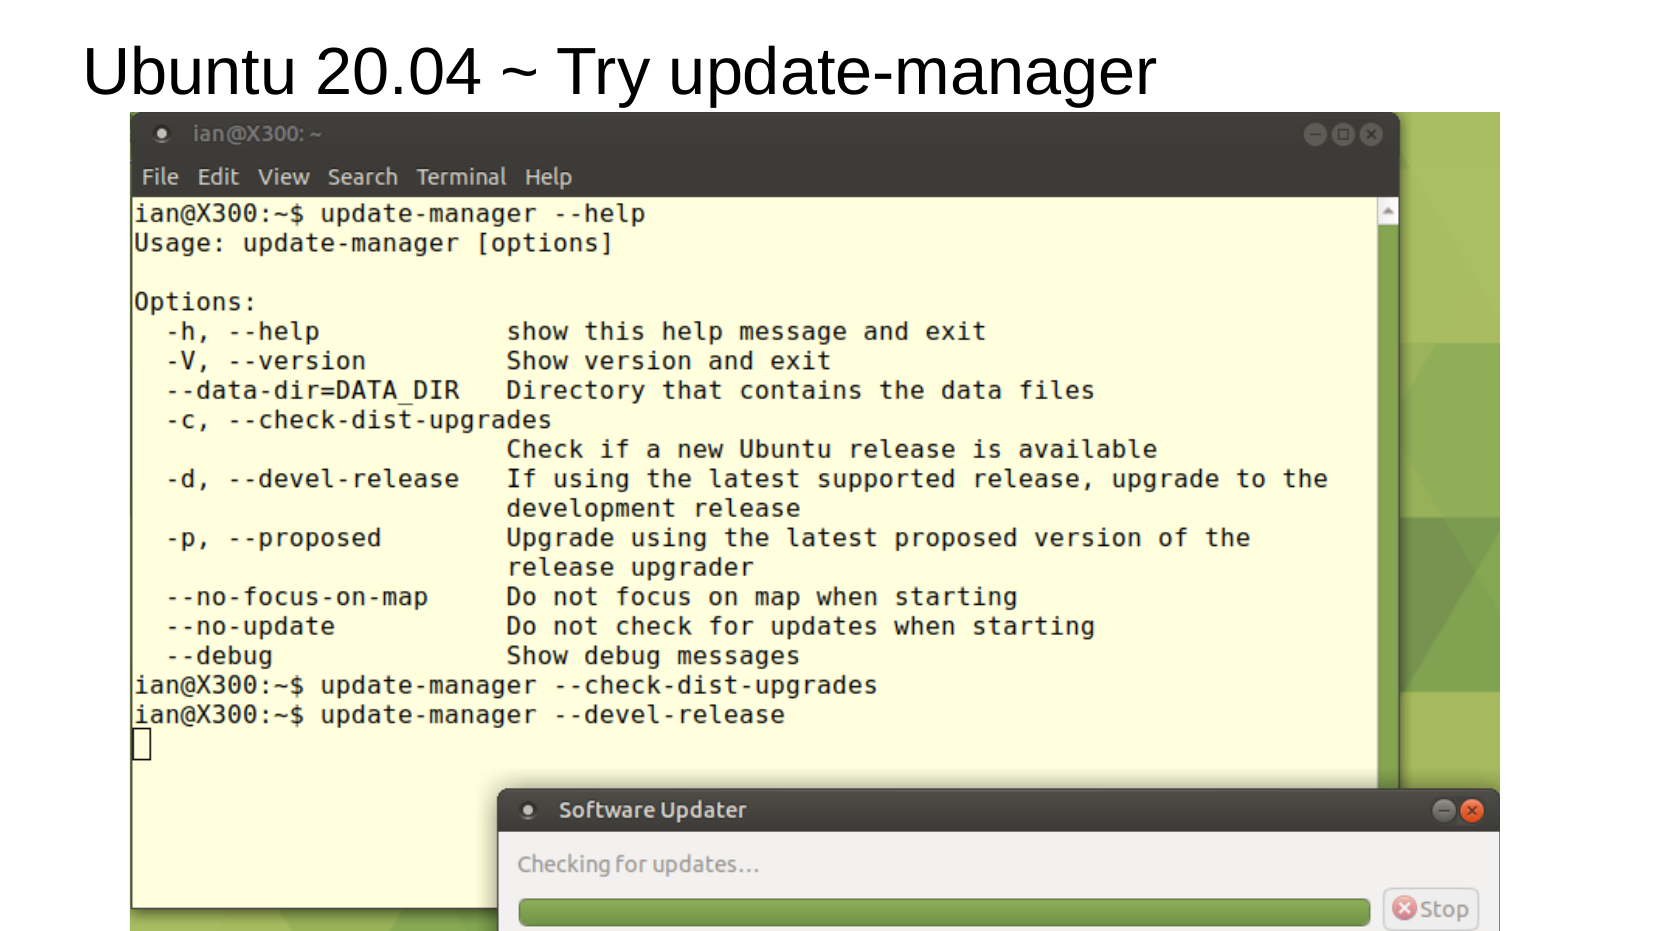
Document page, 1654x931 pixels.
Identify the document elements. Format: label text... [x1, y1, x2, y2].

picture [129, 112, 1500, 931]
title Ubuntu 20.04 ~ Try update-manager [82, 34, 1571, 110]
